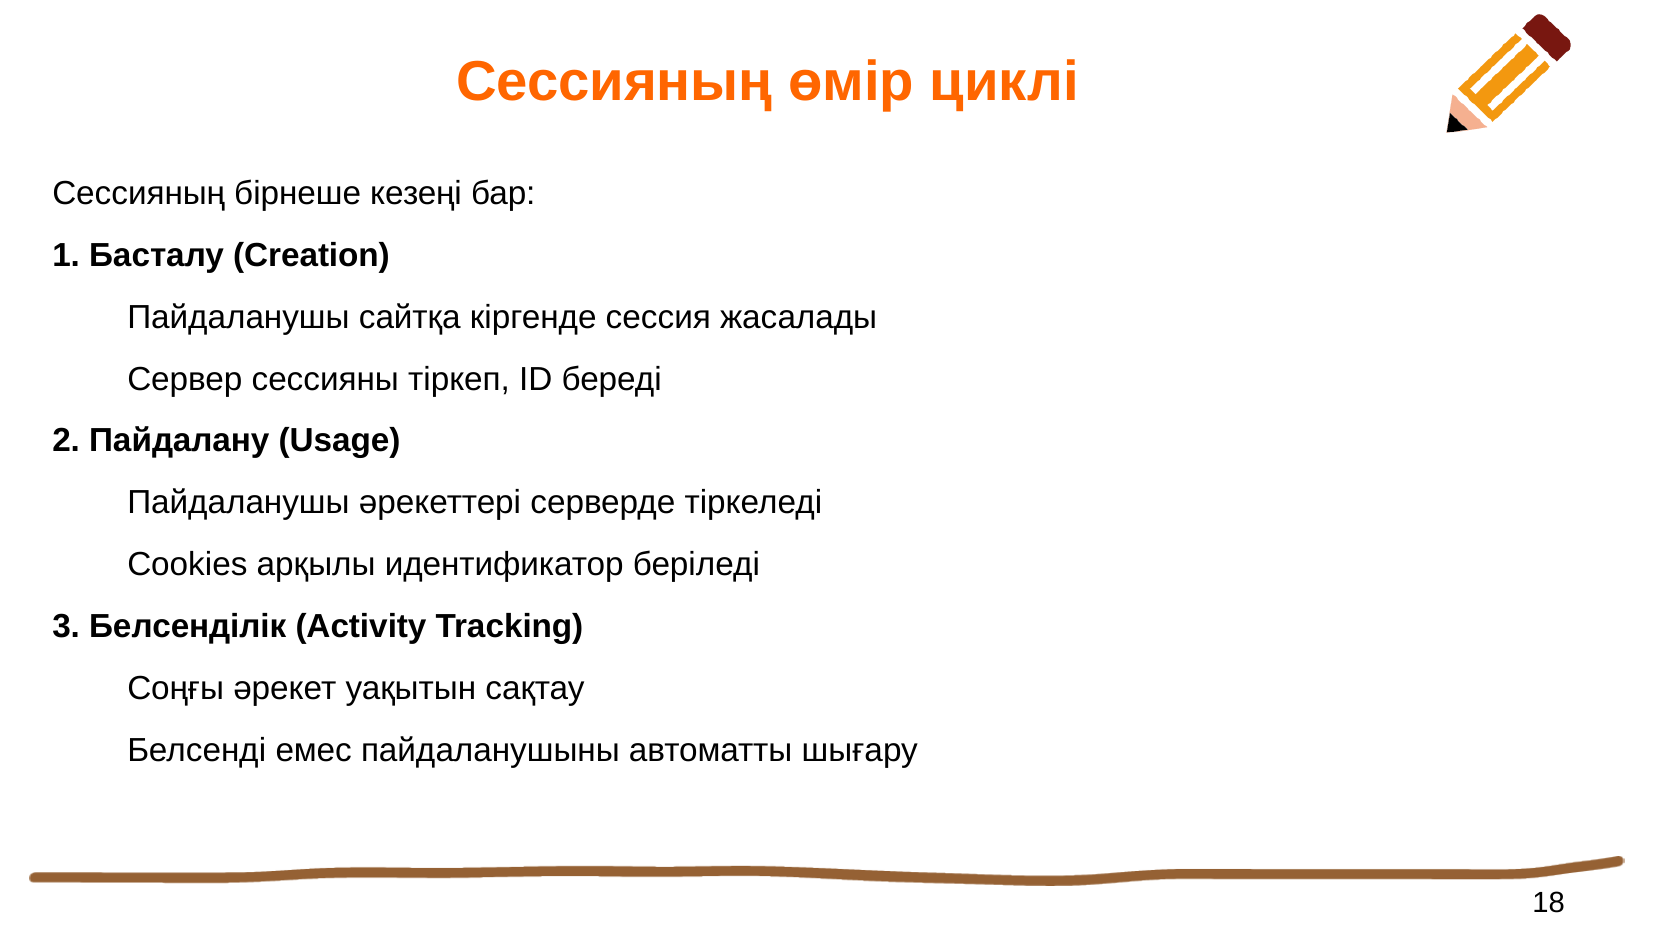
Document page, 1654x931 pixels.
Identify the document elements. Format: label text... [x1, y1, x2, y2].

title Сессияның өмір циклі [88, 29, 1447, 133]
picture [29, 856, 1625, 886]
text_box Сессияның бірнеше кезеңі бар: 1. Басталу (Creation) Пайдаланушы сайтқа кіргенде сессия жасалады Сервер сессияны тіркеп, ID береді 2. Пайдалану (Usage) Пайдаланушы әрекеттері серверде тіркеледі Cookies арқылы идентификатор беріледі 3. Белсенділік (Activity Tracking) Соңғы әрекет уақытын сақтау Белсенді емес пайдаланушыны автоматты шығару [37, 167, 1613, 805]
picture [1446, 14, 1571, 133]
